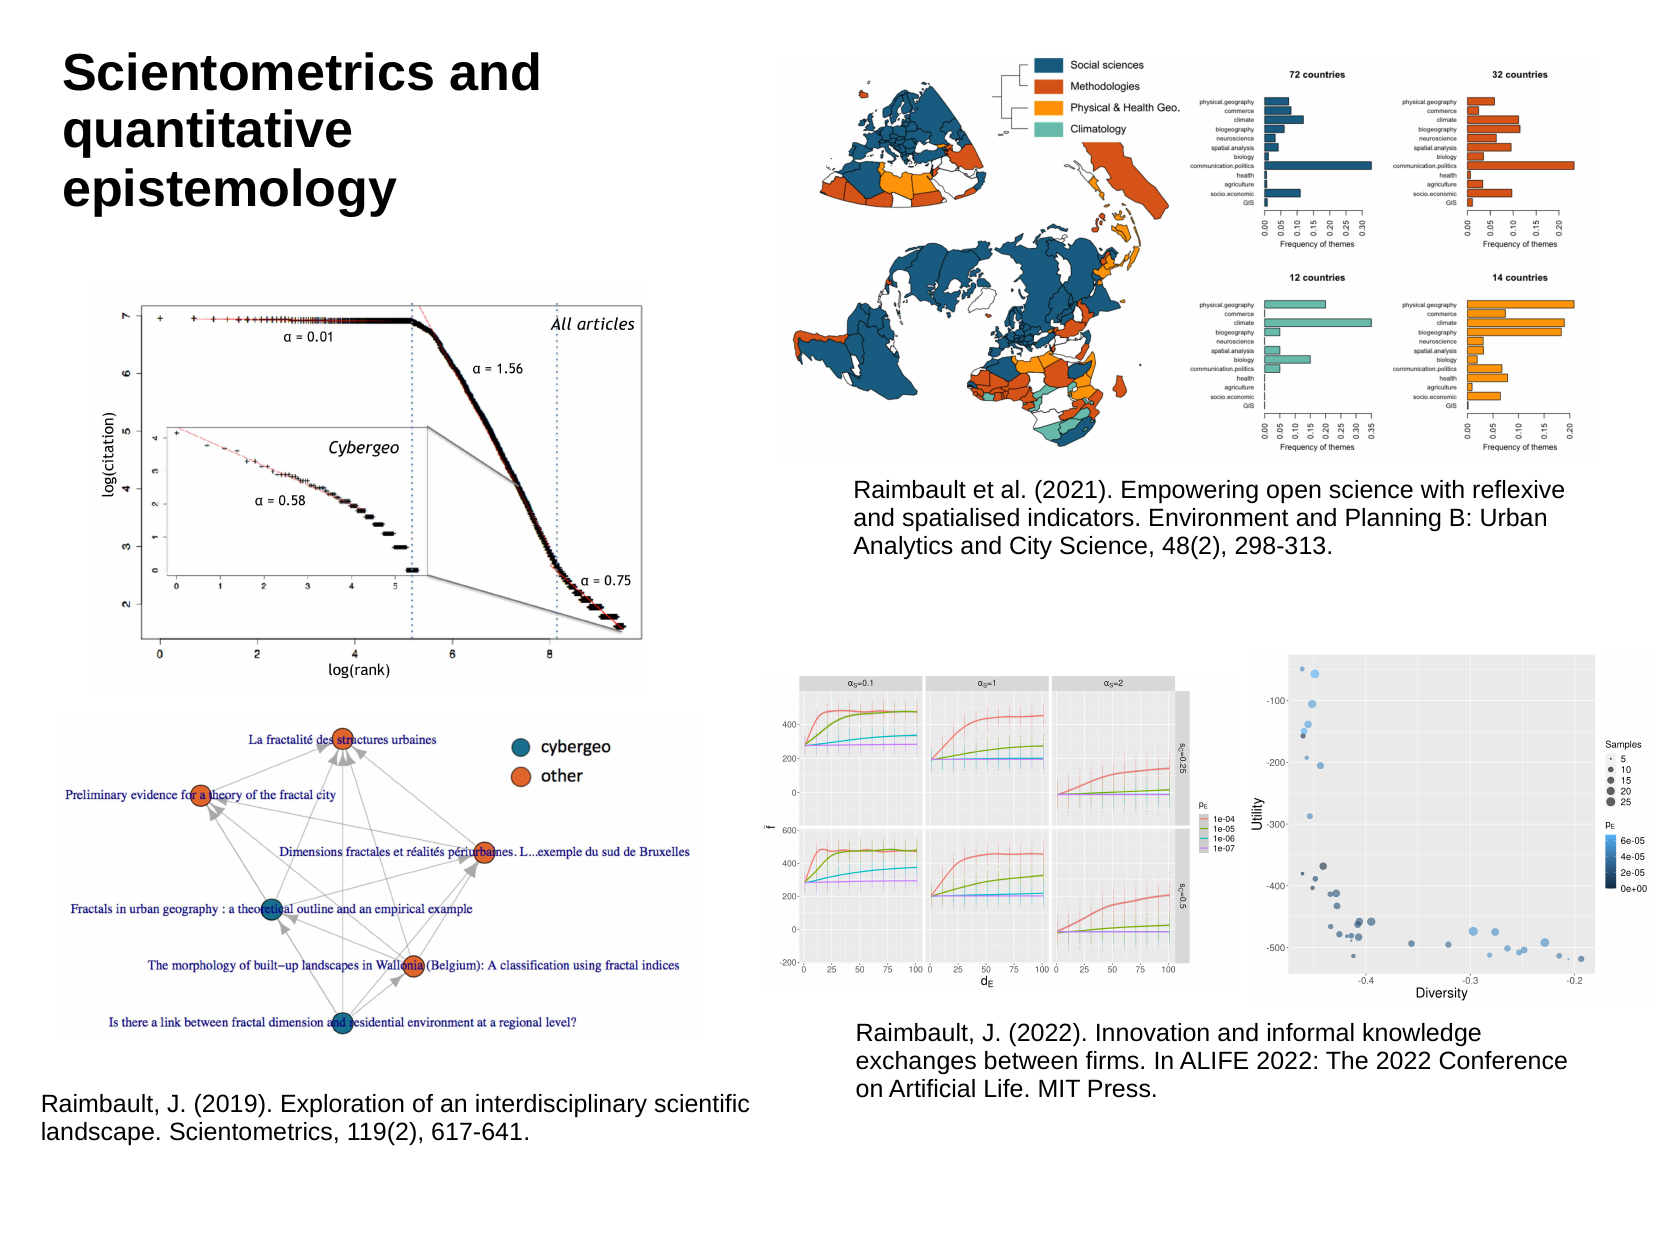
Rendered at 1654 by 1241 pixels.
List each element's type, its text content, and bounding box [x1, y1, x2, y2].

text_box Raimbault et al. (2021). Empowering open science with reflexive and spatialised indicators. Environment and Planning B: Urban Analytics and City Science, 48(2), 298-313. [838, 468, 1604, 567]
picture [59, 714, 700, 1040]
text_box Raimbault, J. (2022). Innovation and informal knowledge exchanges between firms. In ALIFE 2022: The 2022 Conference on Artificial Life. MIT Press. [840, 1011, 1607, 1111]
picture [761, 673, 1241, 993]
text_box Raimbault, J. (2019). Exploration of an interdisciplinary scientific landscape. Scientometrics, 119(2), 617-641. [25, 1082, 792, 1170]
picture [776, 55, 1595, 461]
text_box Scientometrics and quantitative epistemology [47, 35, 579, 225]
picture [94, 281, 650, 698]
picture [1248, 651, 1654, 1004]
